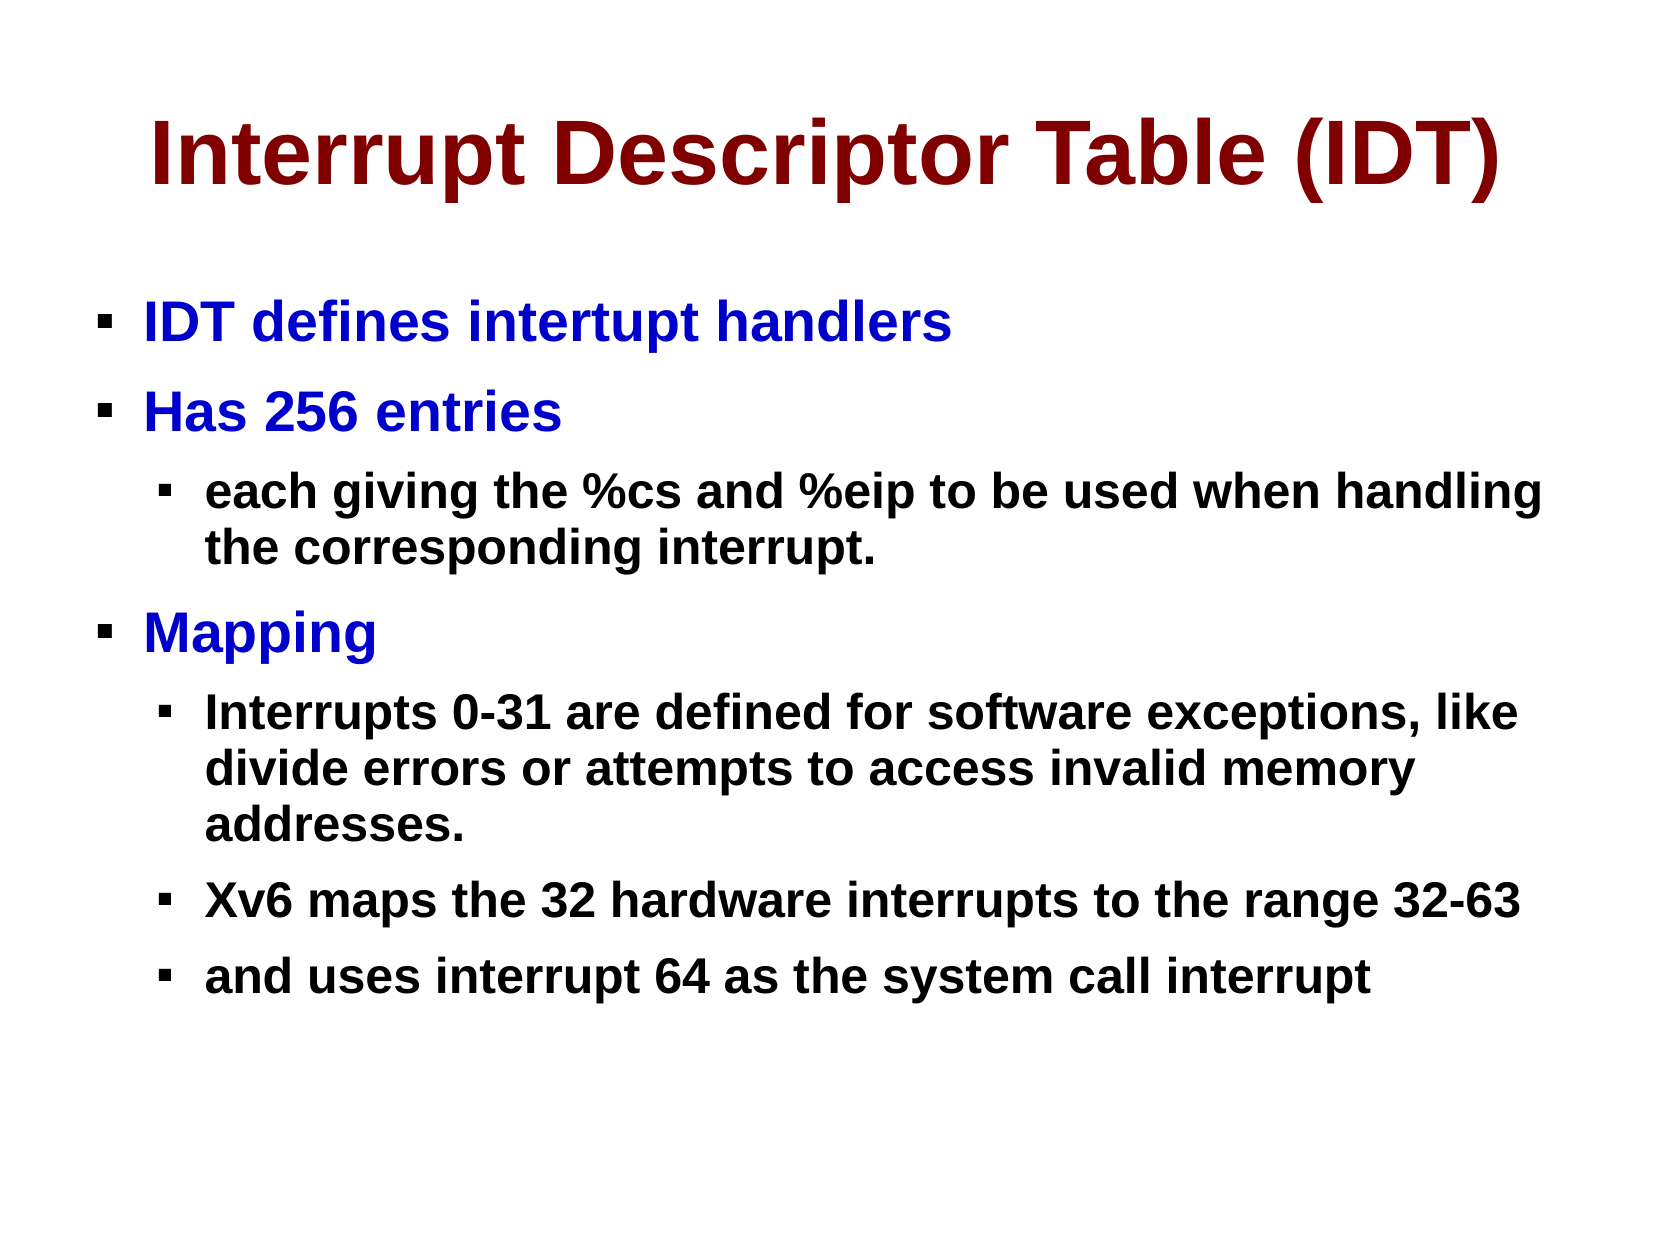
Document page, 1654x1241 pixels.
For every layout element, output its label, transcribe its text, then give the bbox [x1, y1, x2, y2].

list IDT defines intertupt handlers Has 256 entries each giving the %cs and %eip to be used when handling the corresponding interrupt. Mapping Interrupts 0-31 are defined for software exceptions, like divide errors or attempts to access invalid memory addresses. Xv6 maps the 32 hardware interrupts to the range 32-63 and uses interrupt 64 as the system call interrupt [82, 290, 1571, 1010]
title Interrupt Descriptor Table (IDT) [82, 49, 1571, 257]
